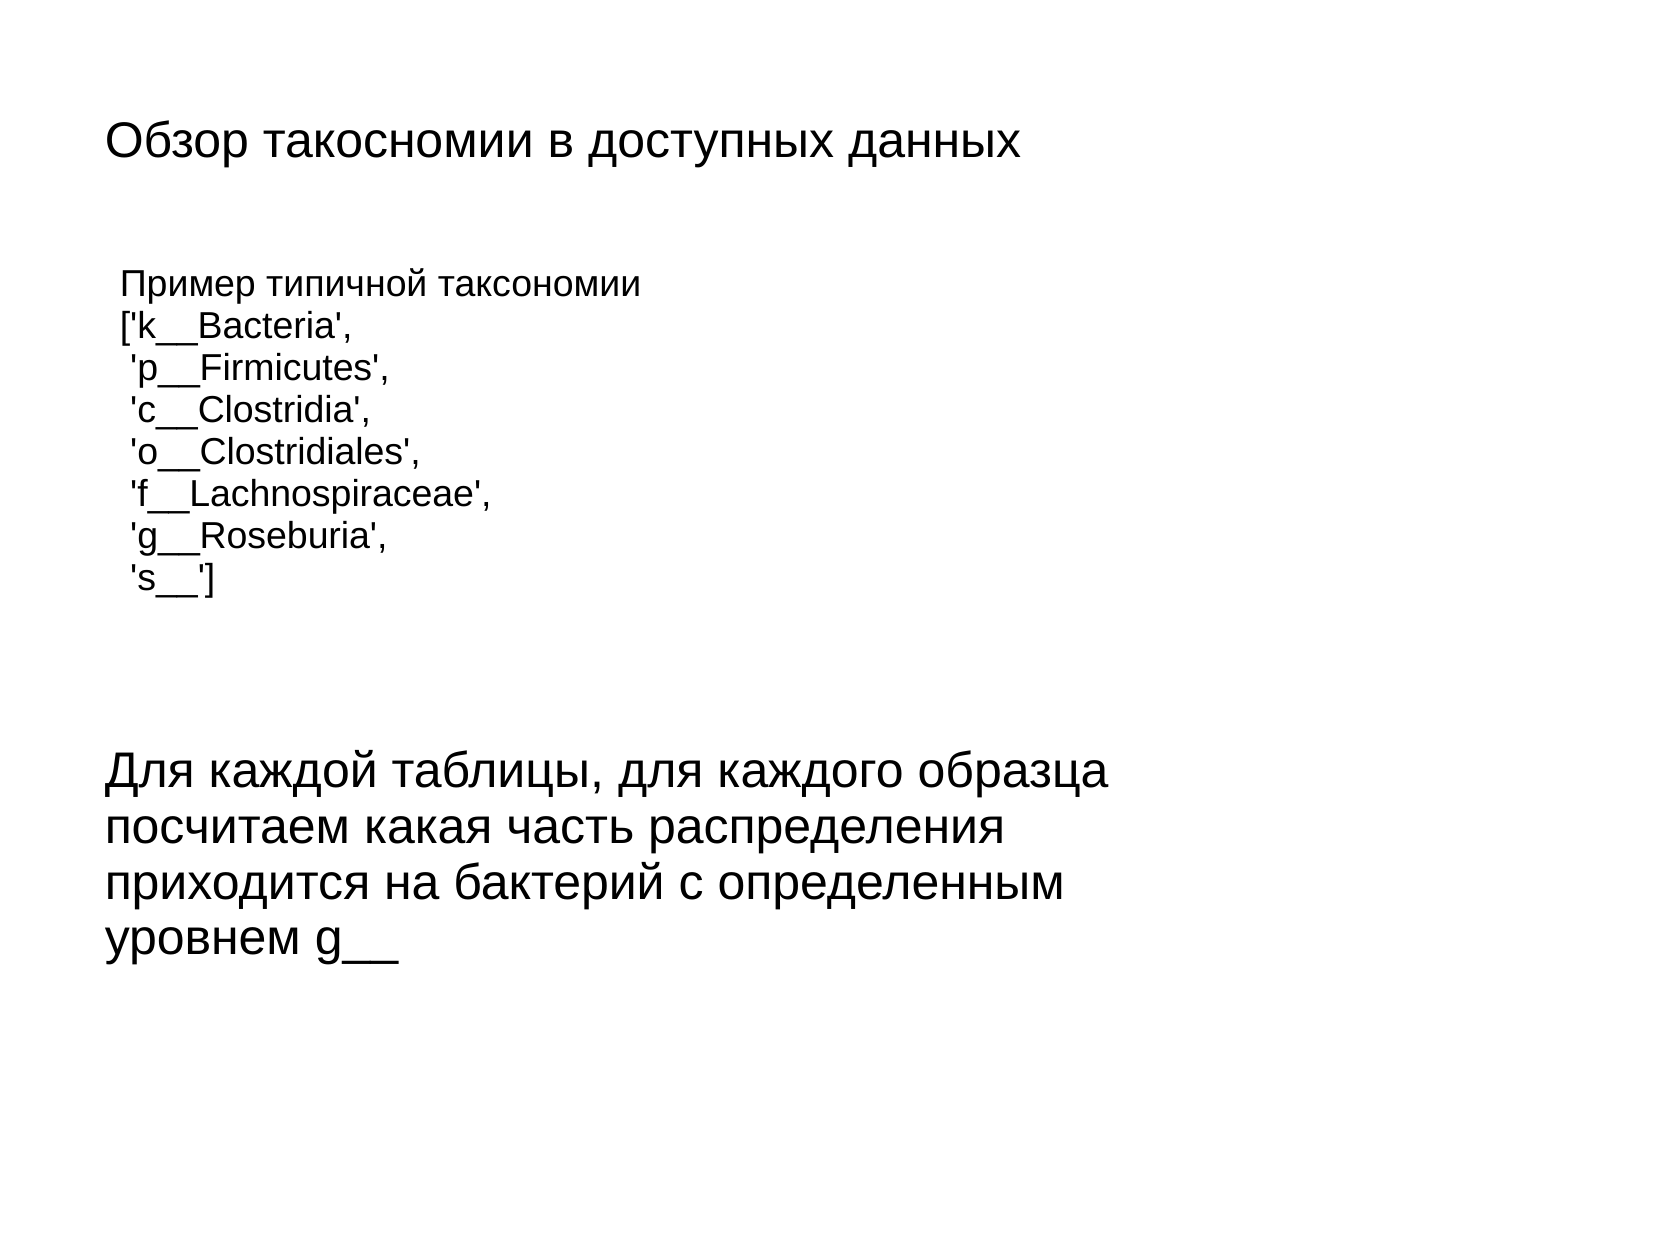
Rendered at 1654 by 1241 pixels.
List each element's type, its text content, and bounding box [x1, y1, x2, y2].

text_box Обзор такосномии в доступных данных [90, 105, 1261, 176]
text_box Пример типичной таксономии ['k__Bacteria', 'p__Firmicutes', 'c__Clostridia', 'o__Clostridiales', 'f__Lachnospiraceae', 'g__Roseburia', 's__'] [105, 255, 1306, 606]
text_box Для каждой таблицы, для каждого образца посчитаем какая часть распределения приходится на бактерий с определенным уровнем g__ [90, 735, 1261, 973]
